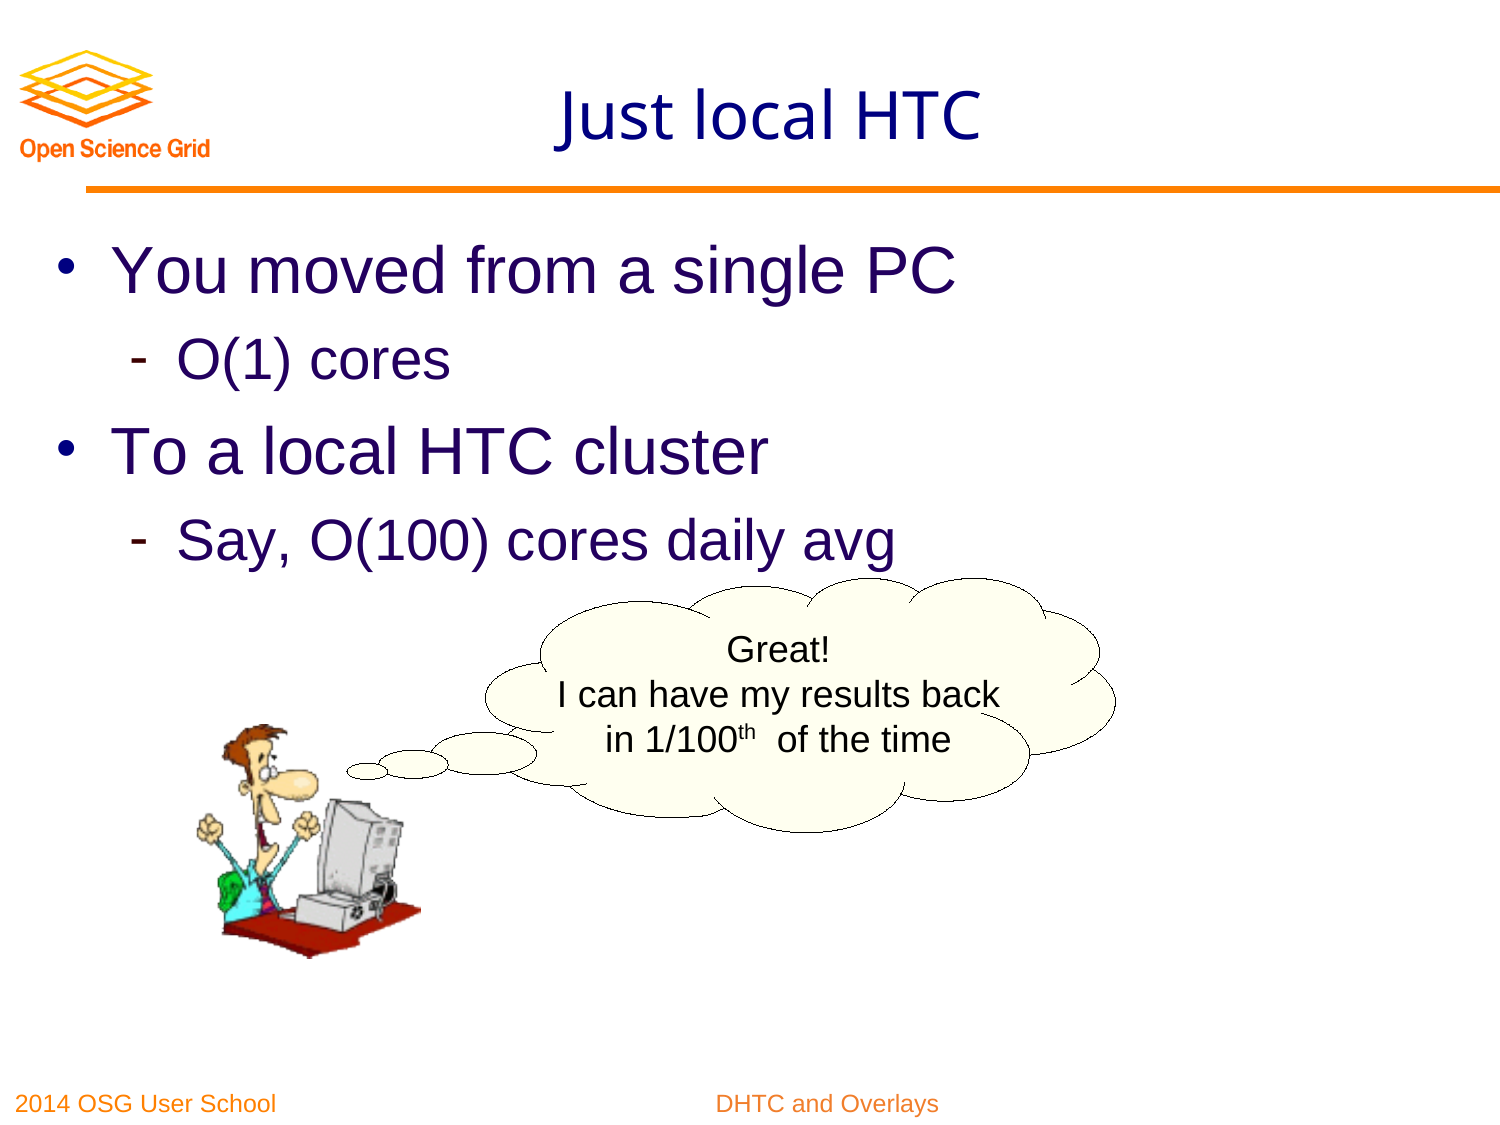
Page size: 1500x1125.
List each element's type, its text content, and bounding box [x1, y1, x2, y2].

list You moved from a single PC O(1) cores To a local HTC cluster Say, O(100) cores daily avg [39, 218, 1487, 872]
picture [195, 724, 421, 959]
picture [0, 27, 201, 179]
text_box Great! I can have my results back in 1/100th of the time [346, 578, 1116, 833]
title Just local HTC [201, 18, 1342, 207]
